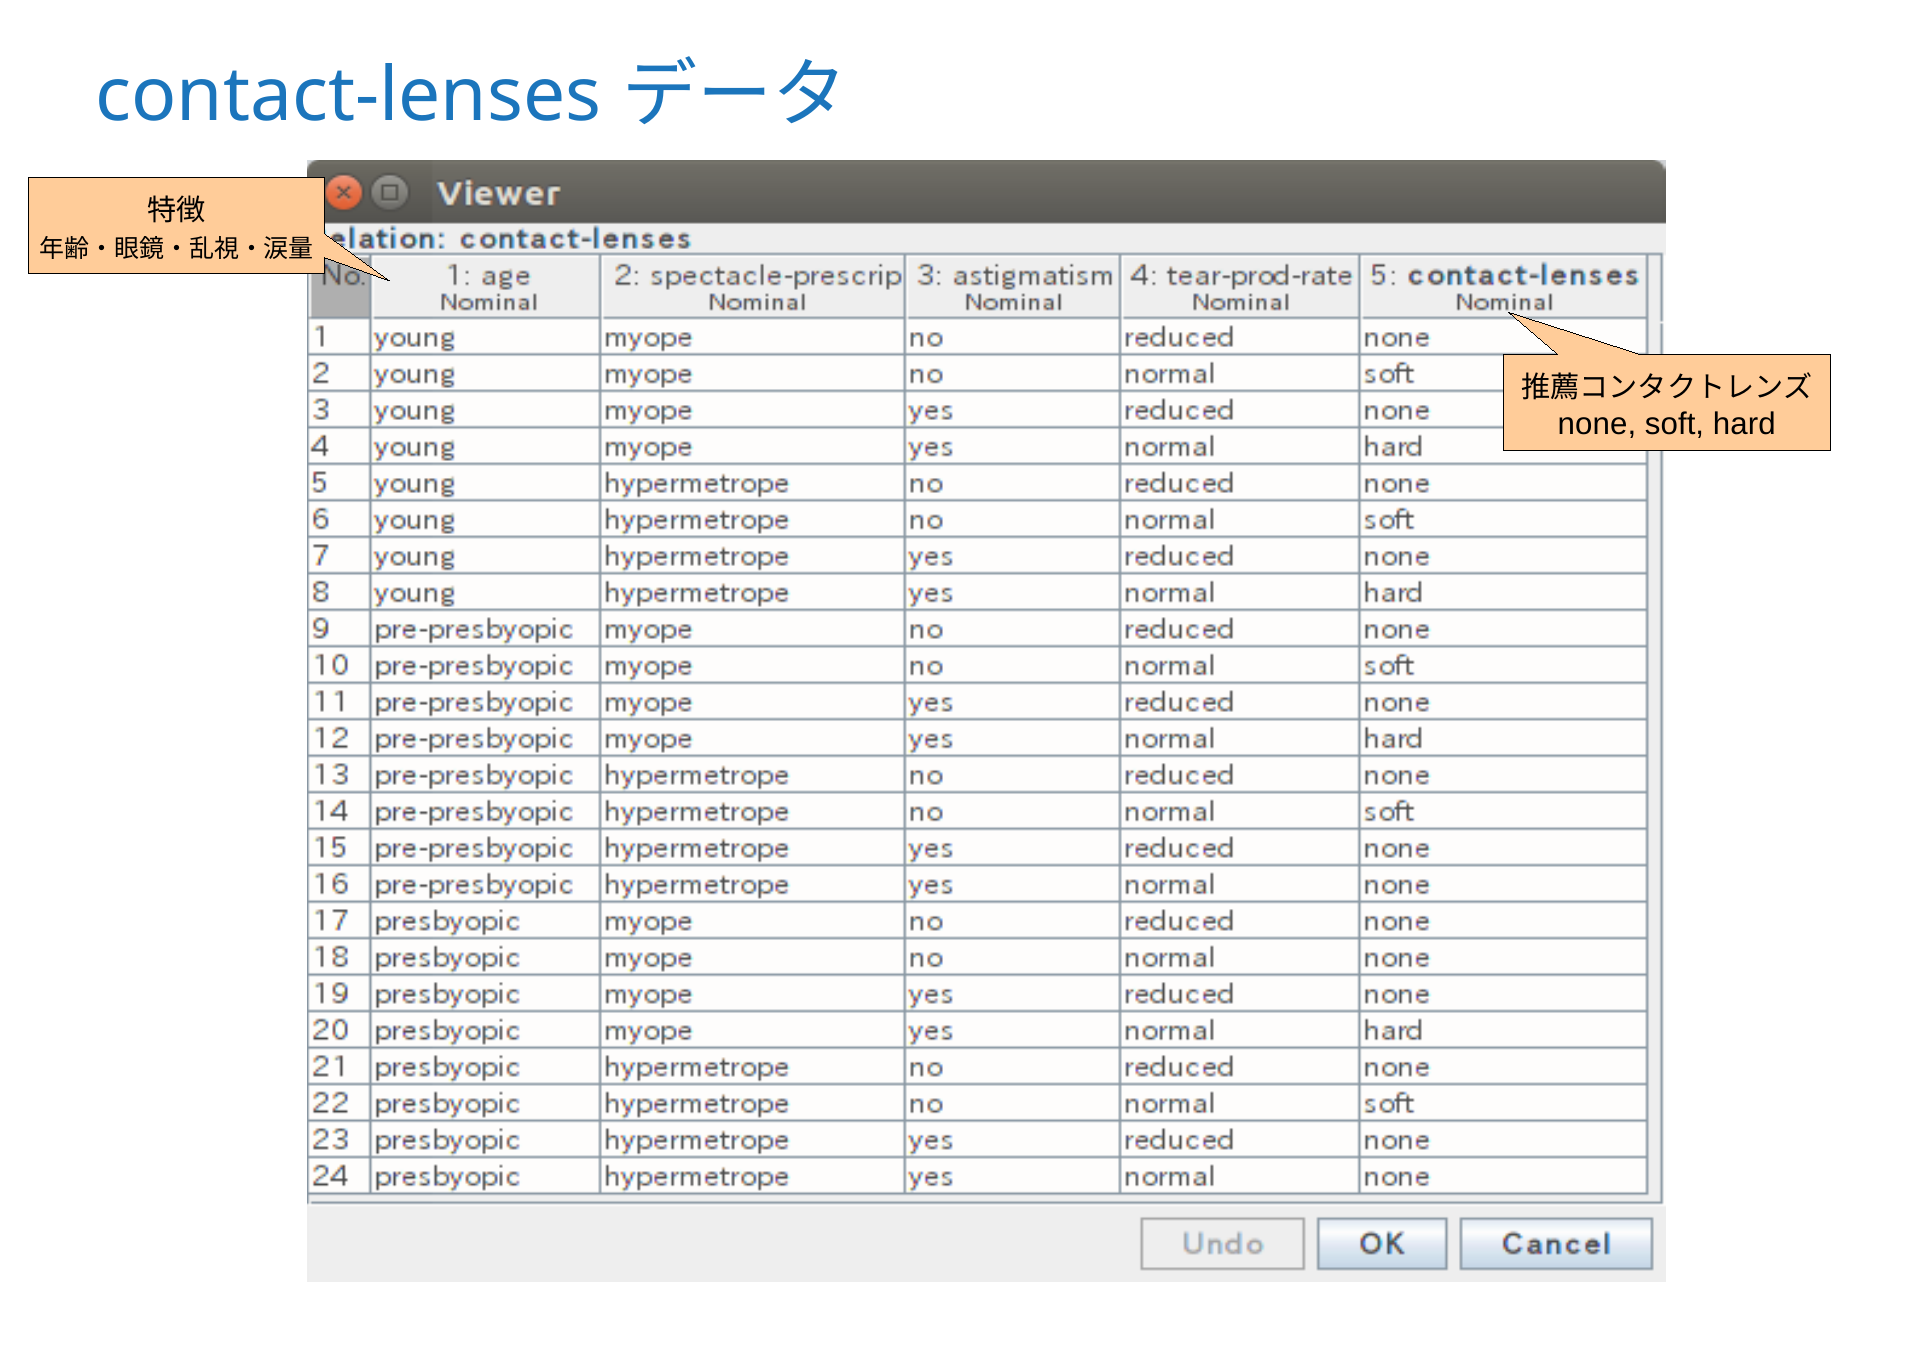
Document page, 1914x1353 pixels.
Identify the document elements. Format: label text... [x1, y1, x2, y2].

title contact-lensesデータ [95, 19, 1818, 163]
text_box 特徴 年齢・眼鏡・乱視・涙量 [28, 177, 390, 281]
picture [307, 163, 1666, 1282]
text_box 推薦コンタクトレンズ none, soft, hard [1503, 312, 1831, 451]
